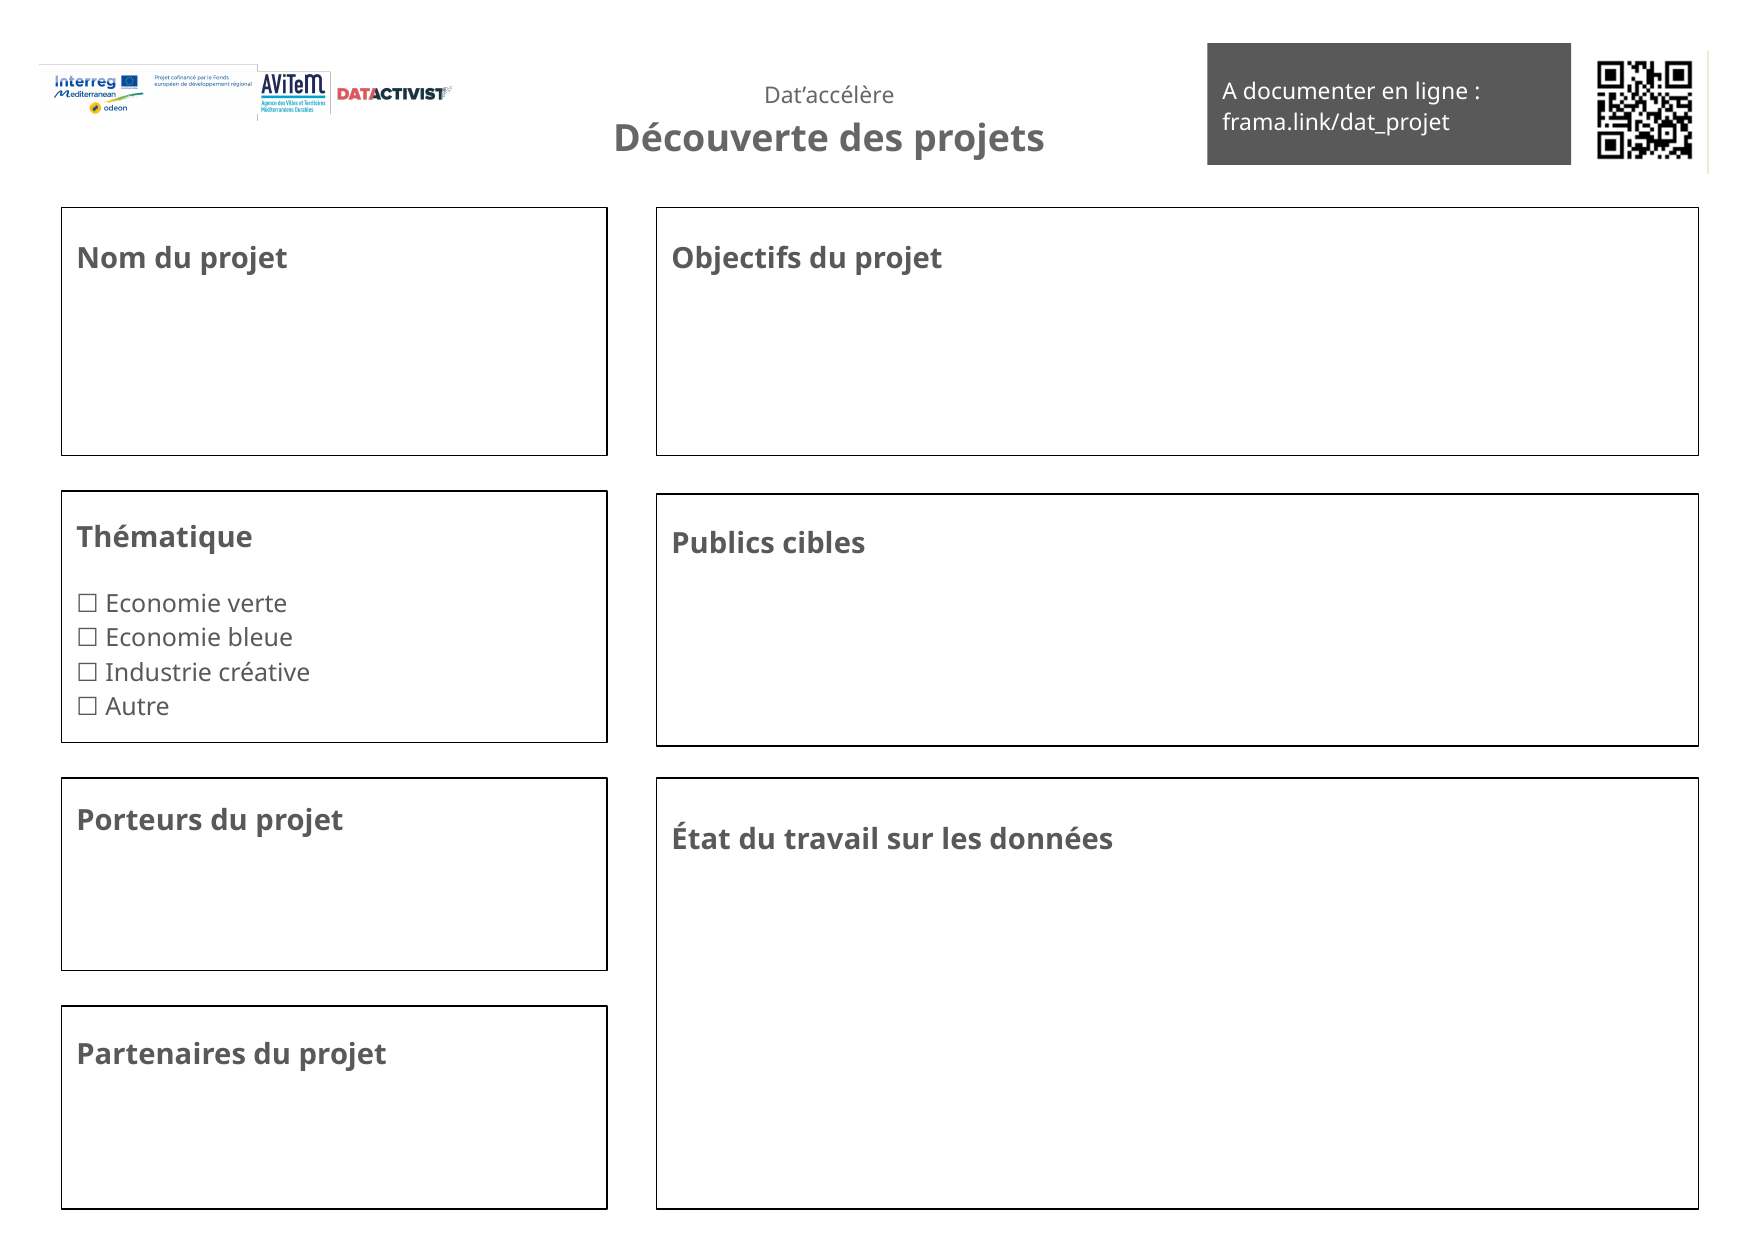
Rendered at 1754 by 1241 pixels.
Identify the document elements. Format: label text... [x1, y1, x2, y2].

text_box Dat’accélère Découverte des projets [536, 43, 1123, 165]
text_box État du travail sur les données [656, 777, 1699, 1210]
picture [39, 64, 452, 121]
text_box Thématique ☐ Economie verte ☐ Economie bleue ☐ Industrie créative ☐ Autre [61, 490, 608, 743]
text_box A documenter en ligne : frama.link/dat_projet [1207, 43, 1572, 165]
text_box Nom du projet [61, 207, 608, 456]
text_box Objectifs du projet [656, 207, 1699, 456]
picture [1592, 51, 1709, 174]
text_box Porteurs du projet [61, 777, 608, 971]
text_box Partenaires du projet [61, 1005, 608, 1210]
text_box Publics cibles [656, 494, 1699, 746]
